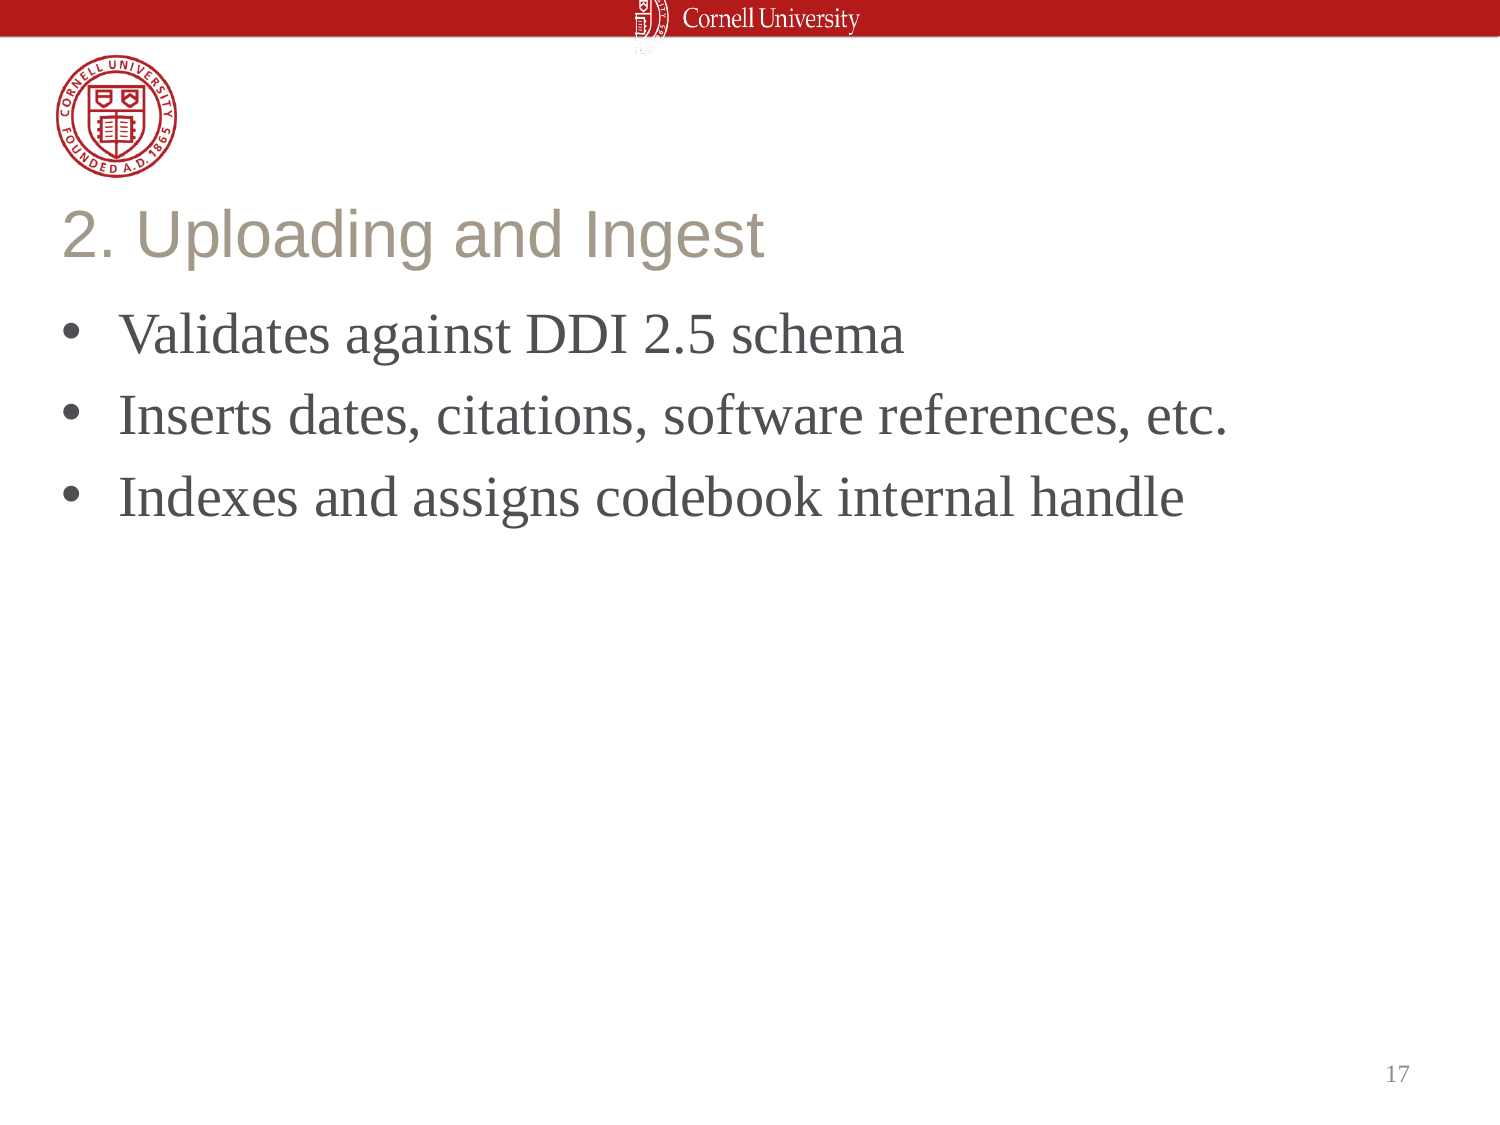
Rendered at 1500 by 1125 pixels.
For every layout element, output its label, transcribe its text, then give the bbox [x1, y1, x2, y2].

slide_number <number> [1074, 1042, 1425, 1103]
picture [50, 50, 195, 174]
title 2. Uploading and Ingest [46, 174, 1471, 288]
list Validates against DDI 2.5 schema Inserts dates, citations, software references, etc. Indexes and assigns codebook internal handle [46, 288, 1471, 944]
picture [635, 0, 860, 60]
